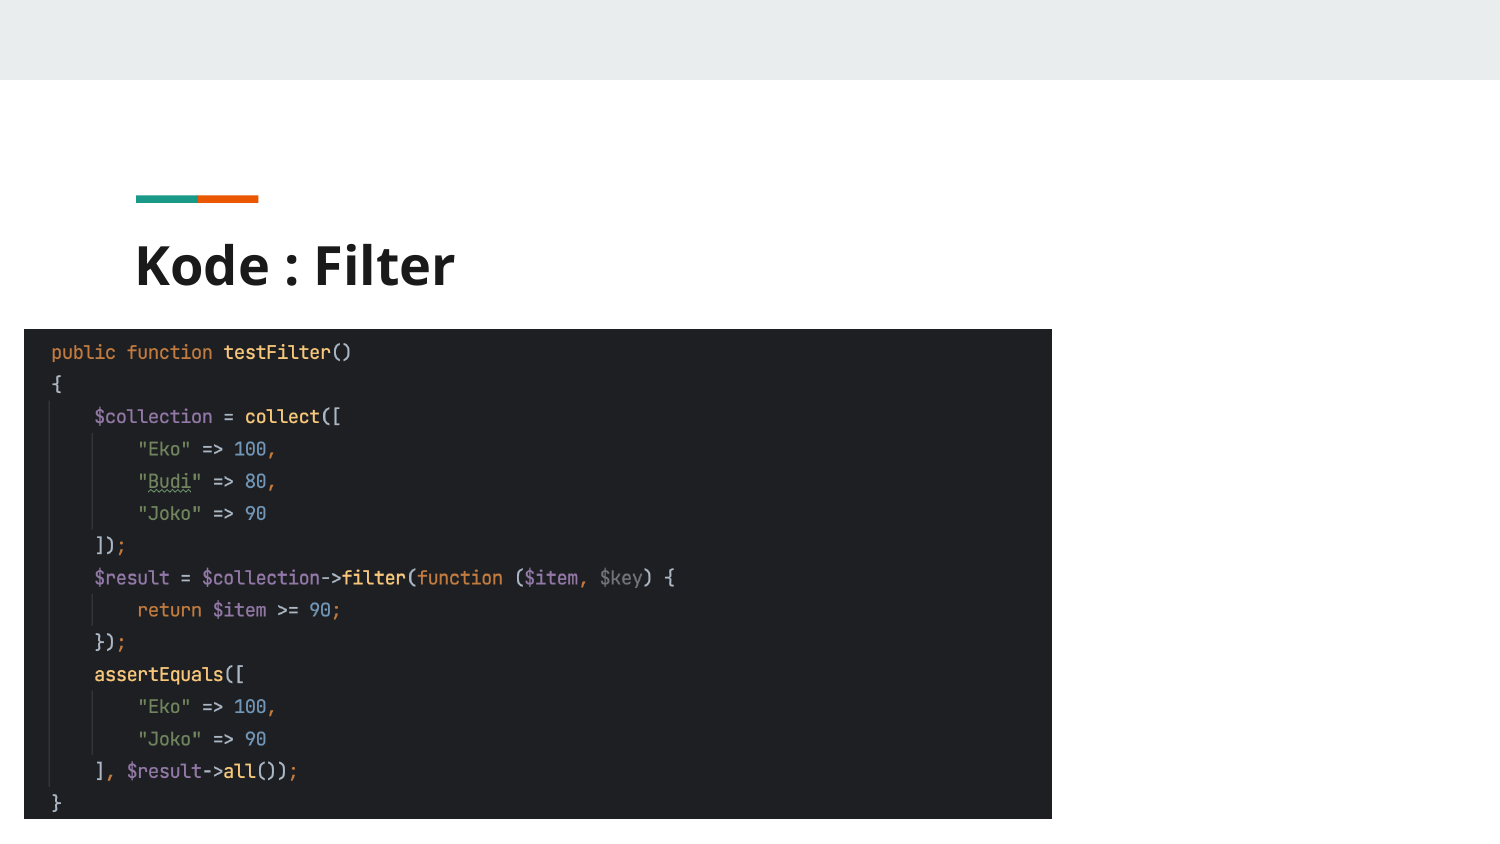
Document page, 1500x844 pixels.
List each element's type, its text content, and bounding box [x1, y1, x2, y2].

picture [24, 329, 1052, 819]
title Kode : Filter [119, 216, 1381, 305]
